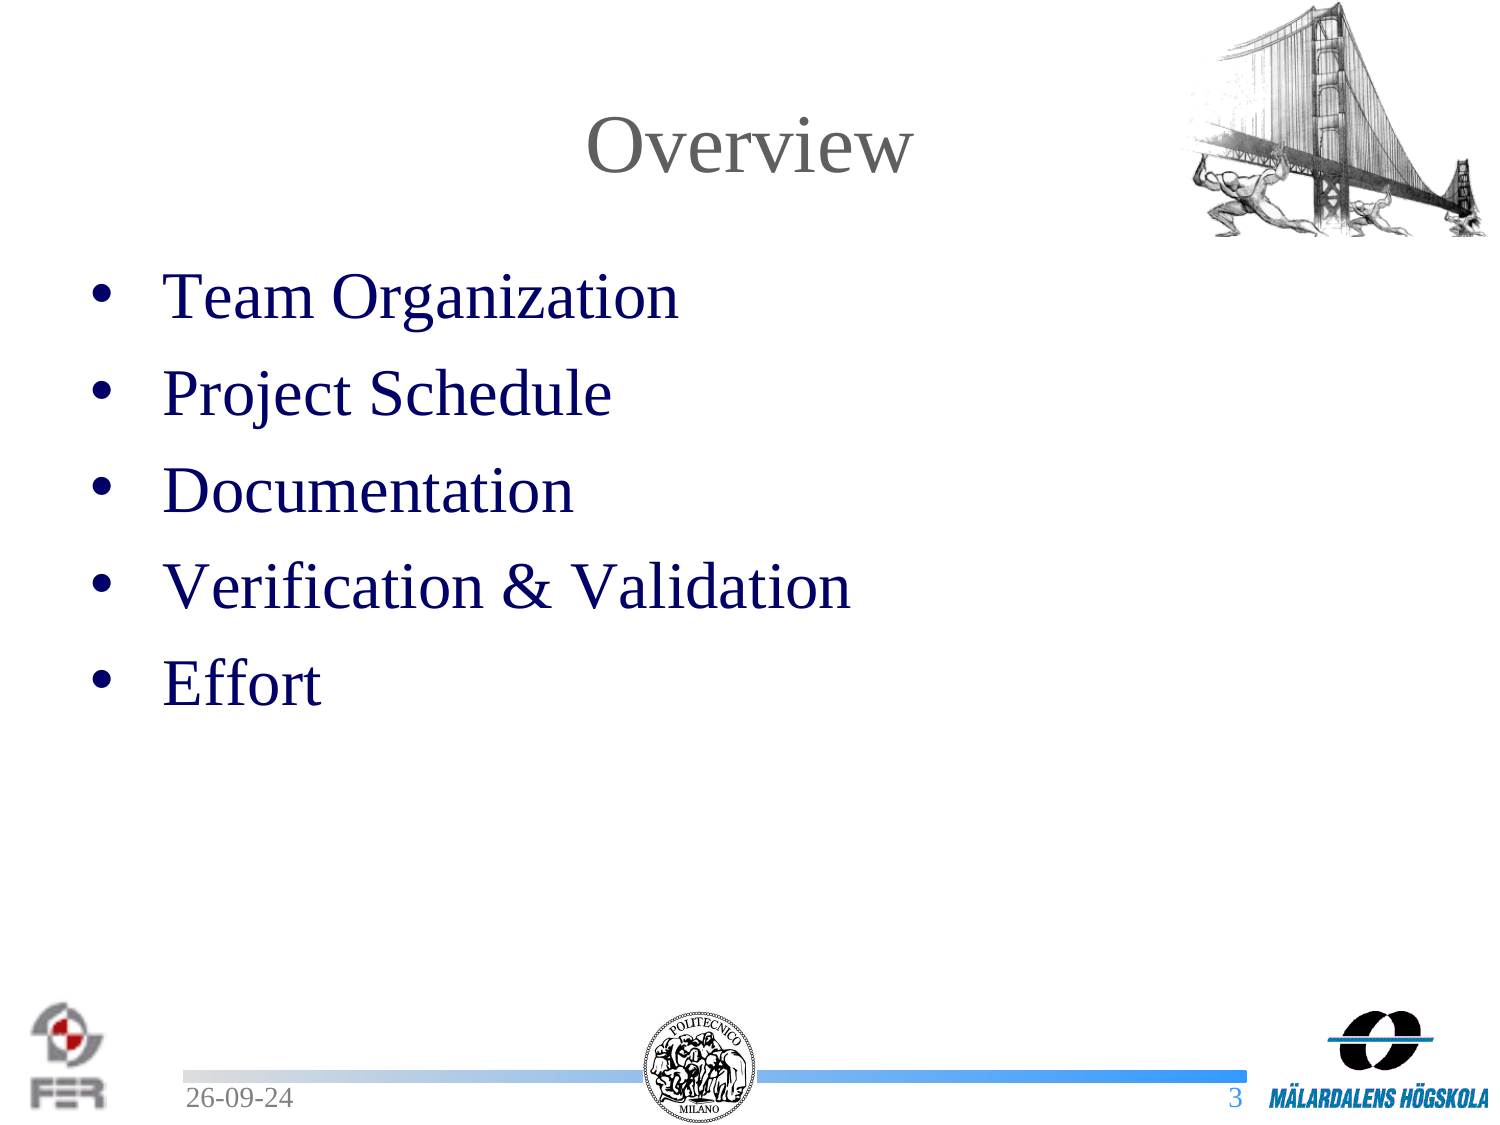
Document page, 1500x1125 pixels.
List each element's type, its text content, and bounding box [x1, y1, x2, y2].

picture [1368, 1093, 1374, 1104]
picture [29, 987, 107, 1125]
picture [1175, 0, 1488, 237]
picture [643, 1011, 757, 1123]
text_box <numero> [1186, 1070, 1258, 1114]
picture [1269, 1011, 1488, 1108]
picture [1435, 1096, 1441, 1104]
list Team Organization Project Schedule Documentation Verification & Validation Effort [75, 244, 1426, 988]
title Overview [75, 45, 1175, 233]
text_box 13-12-18 [171, 1070, 396, 1114]
picture [1454, 1091, 1459, 1108]
